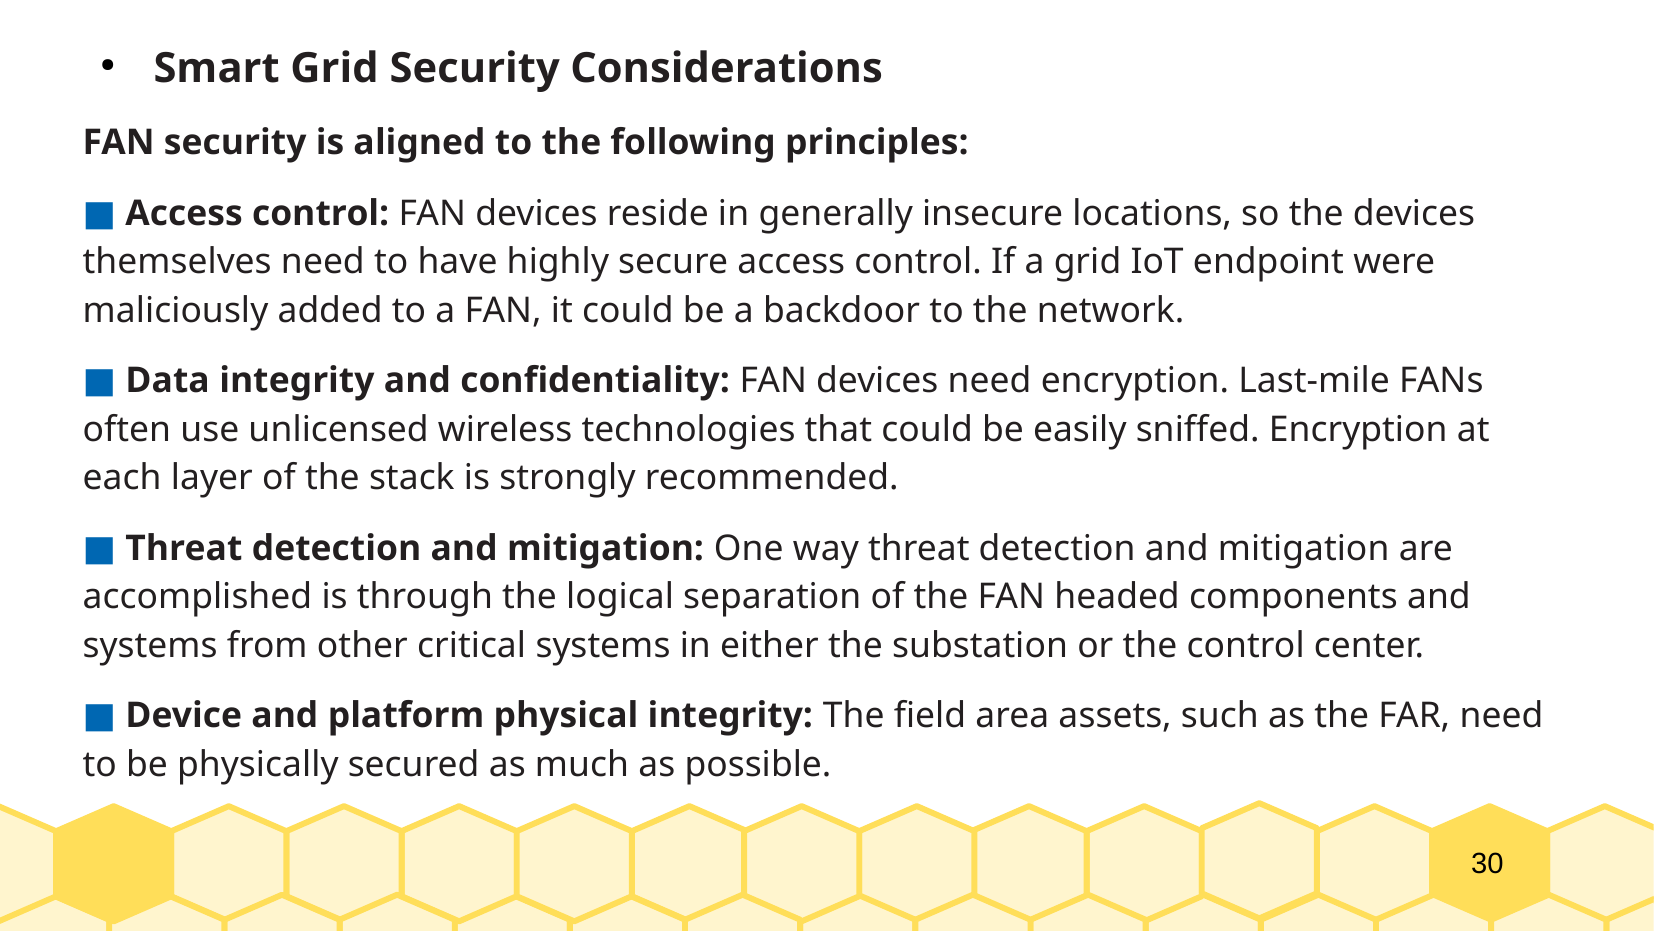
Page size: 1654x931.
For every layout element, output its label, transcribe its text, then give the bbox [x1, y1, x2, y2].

list Smart Grid Security Considerations FAN security is aligned to the following principles: ■ Access control: FAN devices reside in generally insecure locations, so the devices themselves need to have highly secure access control. If a grid IoT endpoint were maliciously added to a FAN, it could be a backdoor to the network. ■ Data integrity and confidentiality: FAN devices need encryption. Last-mile FANs often use unlicensed wireless technologies that could be easily sniffed. Encryption at each layer of the stack is strongly recommended. ■ Threat detection and mitigation: One way threat detection and mitigation are accomplished is through the logical separation of the FAN headed components and systems from other critical systems in either the substation or the control center. ■ Device and platform physical integrity: The field area assets, such as the FAR, need to be physically secured as much as possible. [82, 37, 1571, 901]
